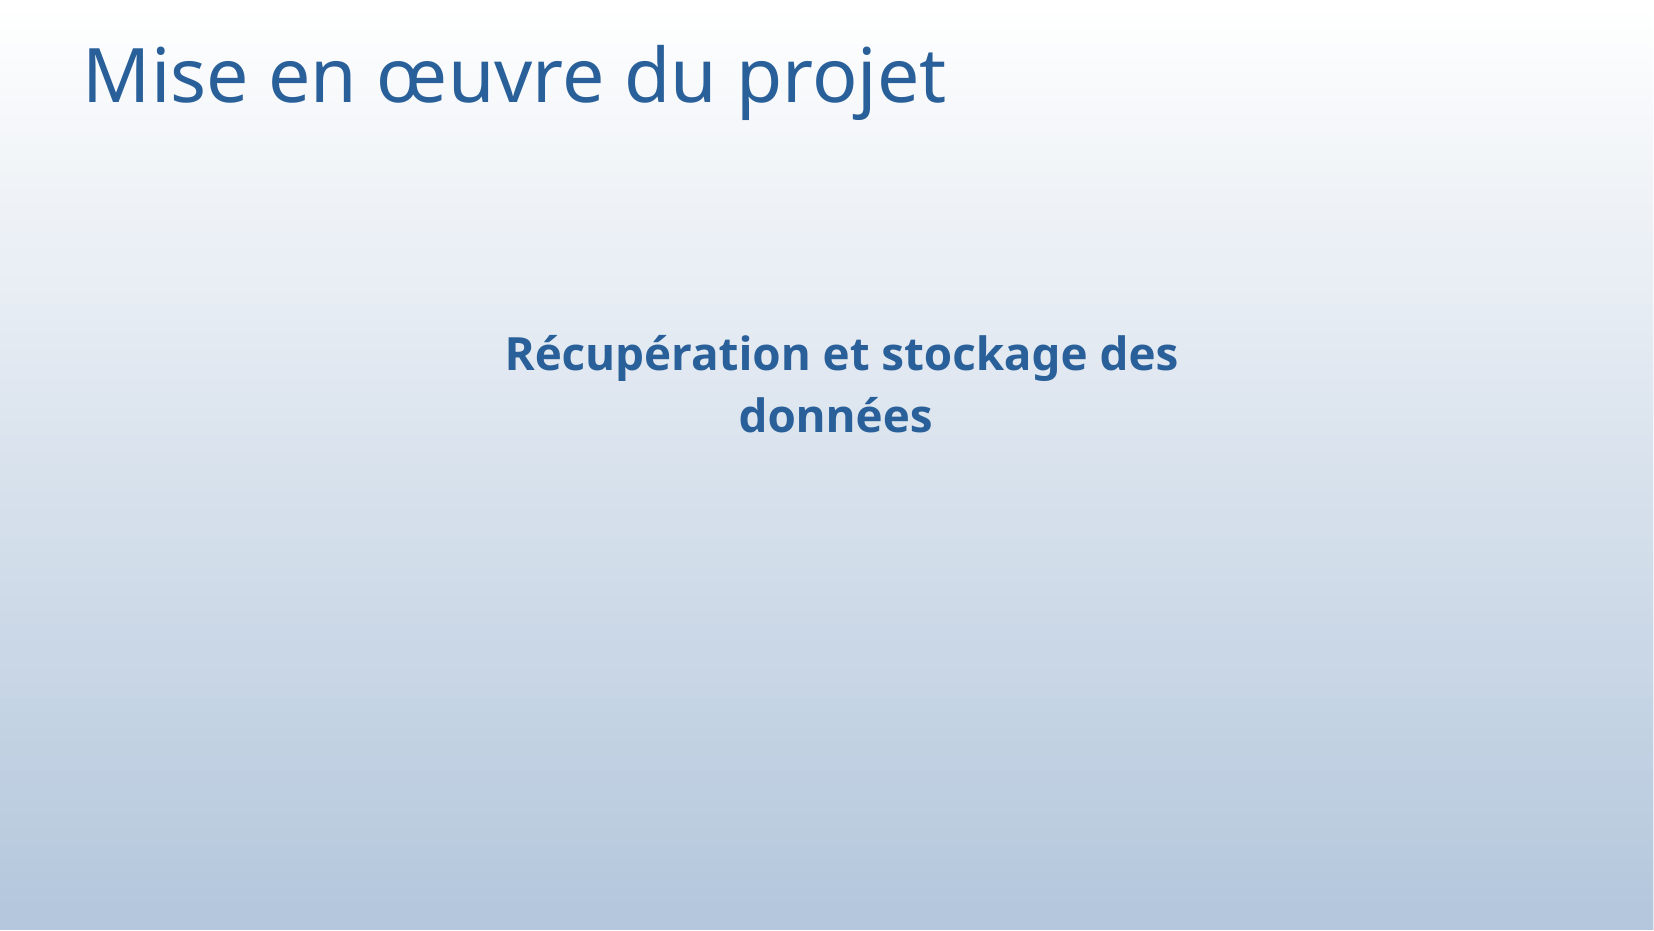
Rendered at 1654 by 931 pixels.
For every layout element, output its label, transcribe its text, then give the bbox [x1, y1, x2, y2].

text_box [59, 177, 1595, 886]
title Mise en œuvre du projet [82, 0, 1571, 151]
text_box Récupération et stockage des données [383, 324, 1300, 443]
